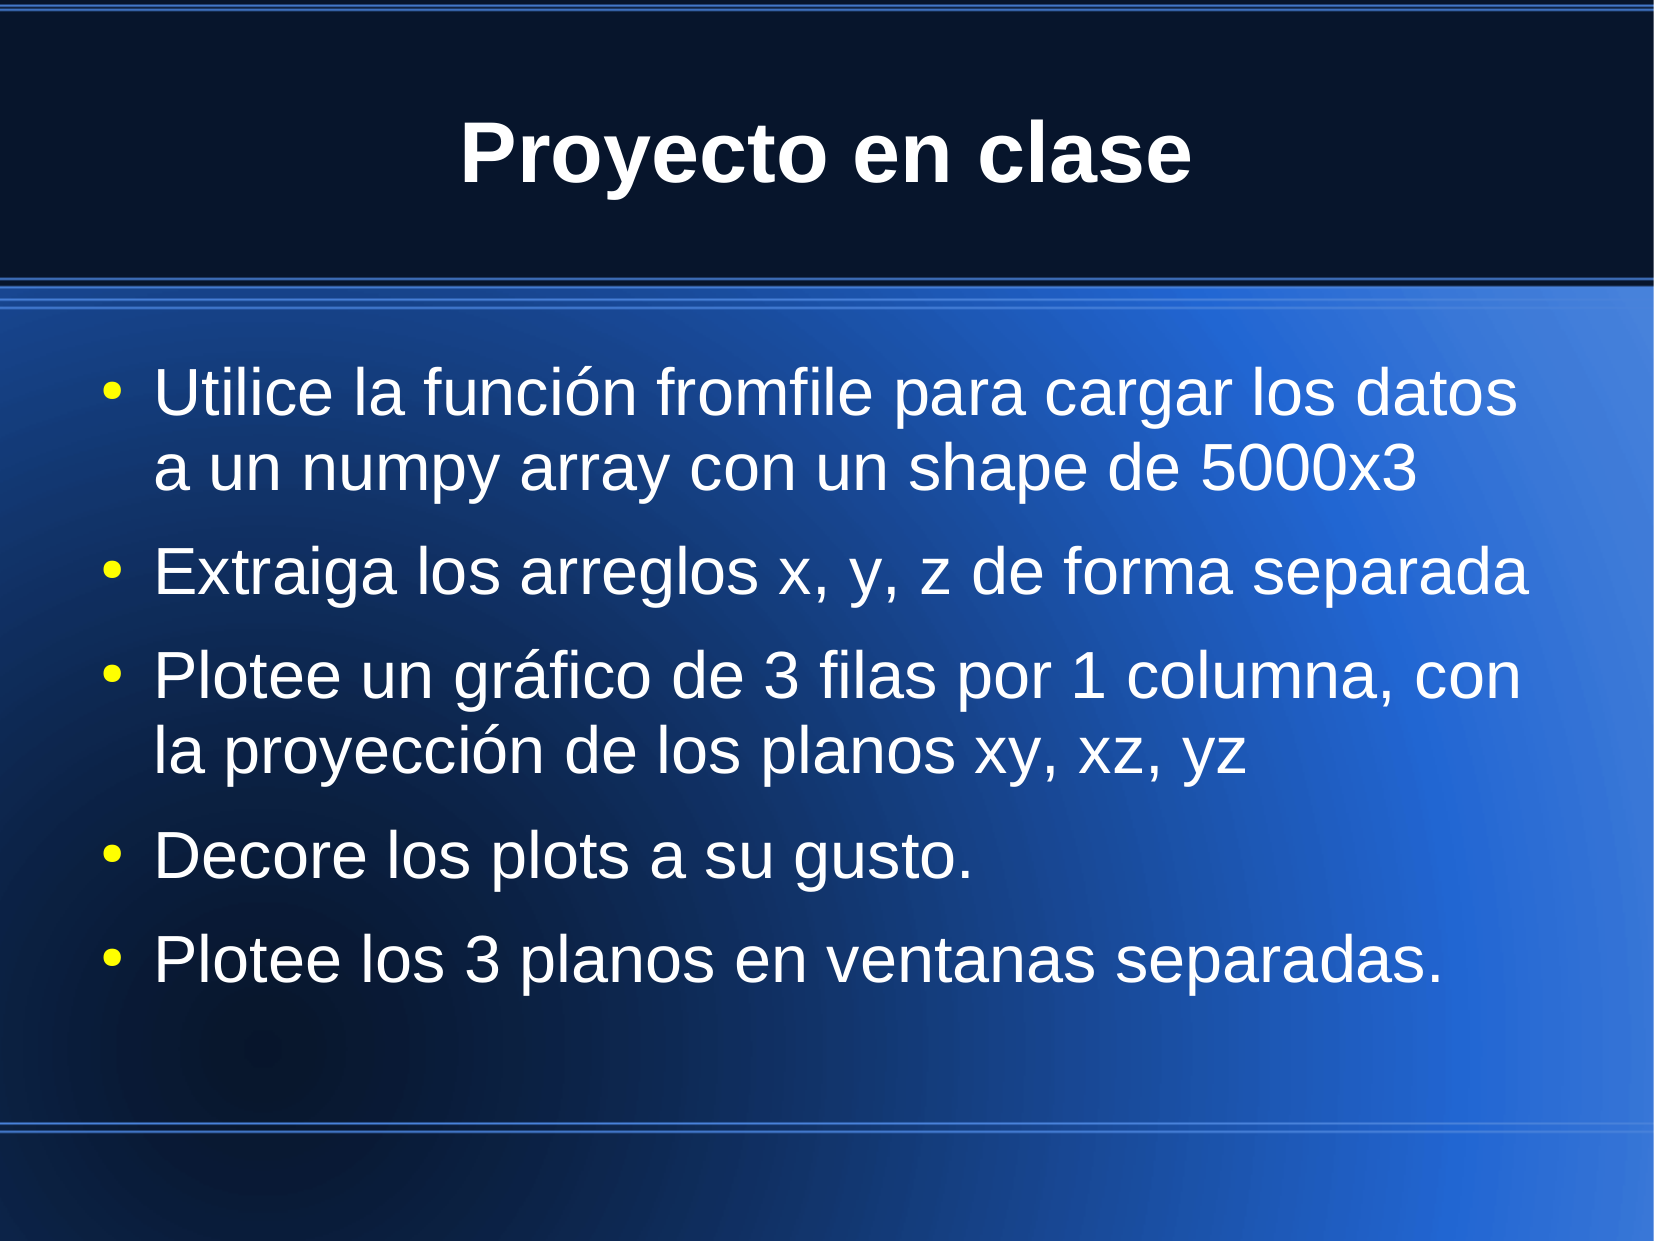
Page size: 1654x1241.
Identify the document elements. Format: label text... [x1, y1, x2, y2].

title Proyecto en clase [82, 49, 1571, 257]
list Utilice la función fromfile para cargar los datos a un numpy array con un shape de 5000x3 Extraiga los arreglos x, y, z de forma separada Plotee un gráfico de 3 filas por 1 columna, con la proyección de los planos xy, xz, yz Decore los plots a su gusto. Plotee los 3 planos en ventanas separadas. [82, 355, 1571, 1075]
picture [0, 0, 1654, 1241]
